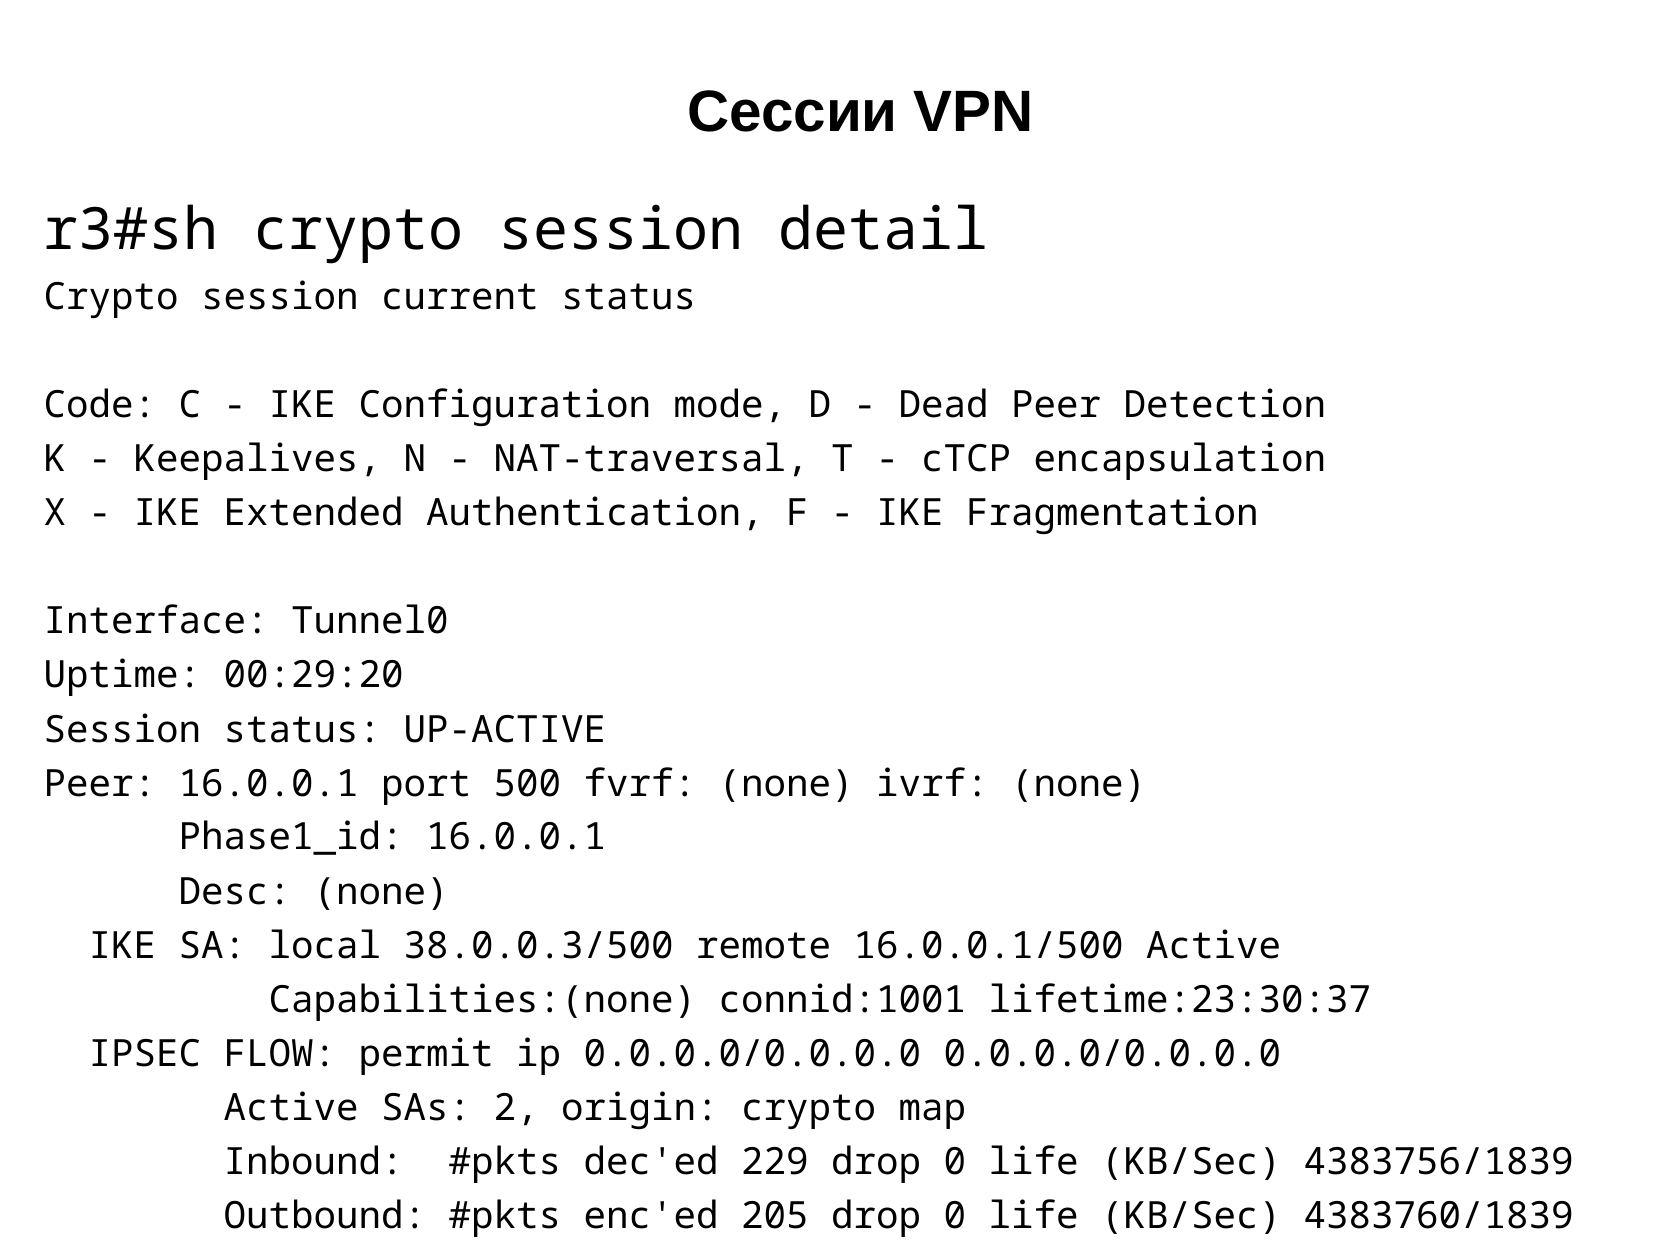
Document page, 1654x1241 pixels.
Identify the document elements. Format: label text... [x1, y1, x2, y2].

text_box Сессии VPN [123, 41, 1597, 151]
list r3#sh crypto session detail Crypto session current status Code: C - IKE Configuration mode, D - Dead Peer Detection K - Keepalives, N - NAT-traversal, T - cTCP encapsulation X - IKE Extended Authentication, F - IKE Fragmentation Interface: Tunnel0 Uptime: 00:29:20 Session status: UP-ACTIVE Peer: 16.0.0.1 port 500 fvrf: (none) ivrf: (none) Phase1_id: 16.0.0.1 Desc: (none) IKE SA: local 38.0.0.3/500 remote 16.0.0.1/500 Active Capabilities:(none) connid:1001 lifetime:23:30:37 IPSEC FLOW: permit ip 0.0.0.0/0.0.0.0 0.0.0.0/0.0.0.0 Active SAs: 2, origin: crypto map Inbound: #pkts dec'ed 229 drop 0 life (KB/Sec) 4383756/1839 Outbound: #pkts enc'ed 205 drop 0 life (KB/Sec) 4383760/1839 [37, 187, 1613, 1235]
